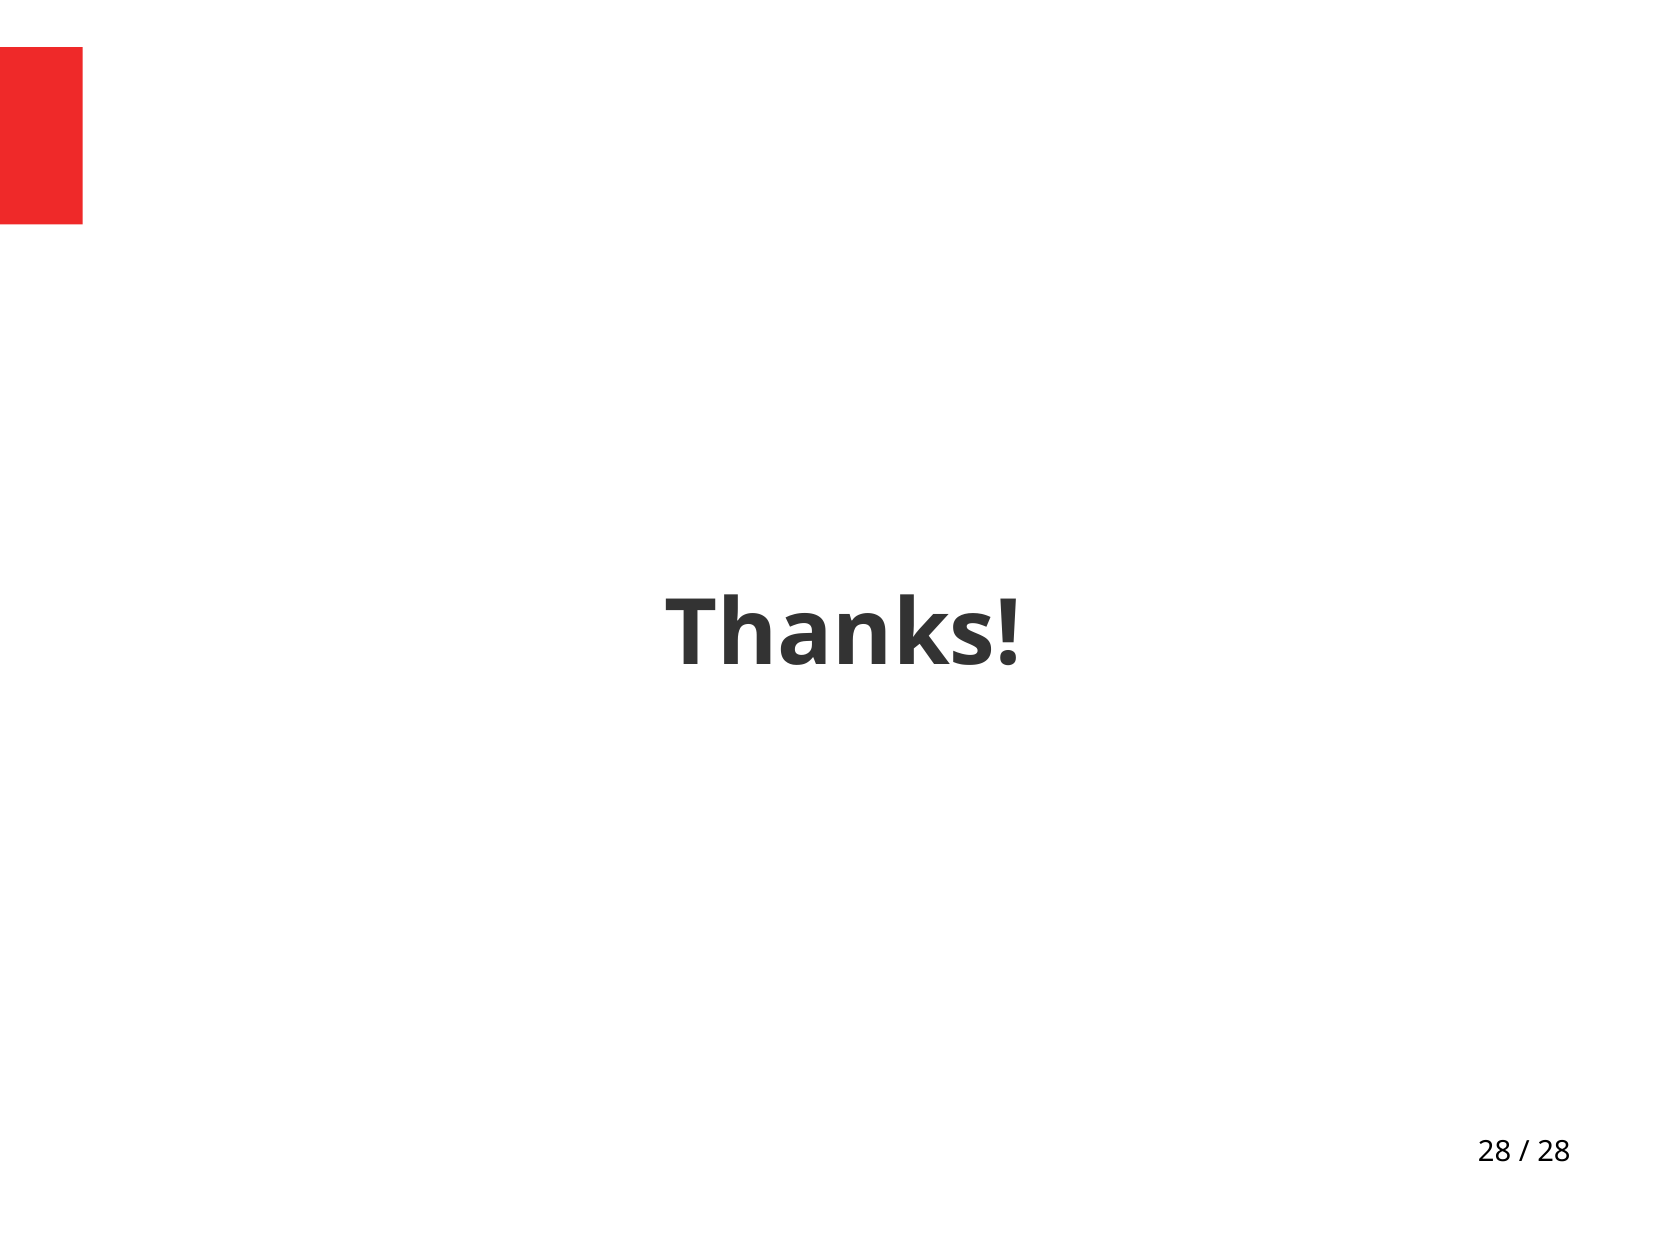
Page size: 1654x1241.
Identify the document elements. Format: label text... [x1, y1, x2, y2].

title Thanks! [165, 525, 1619, 733]
